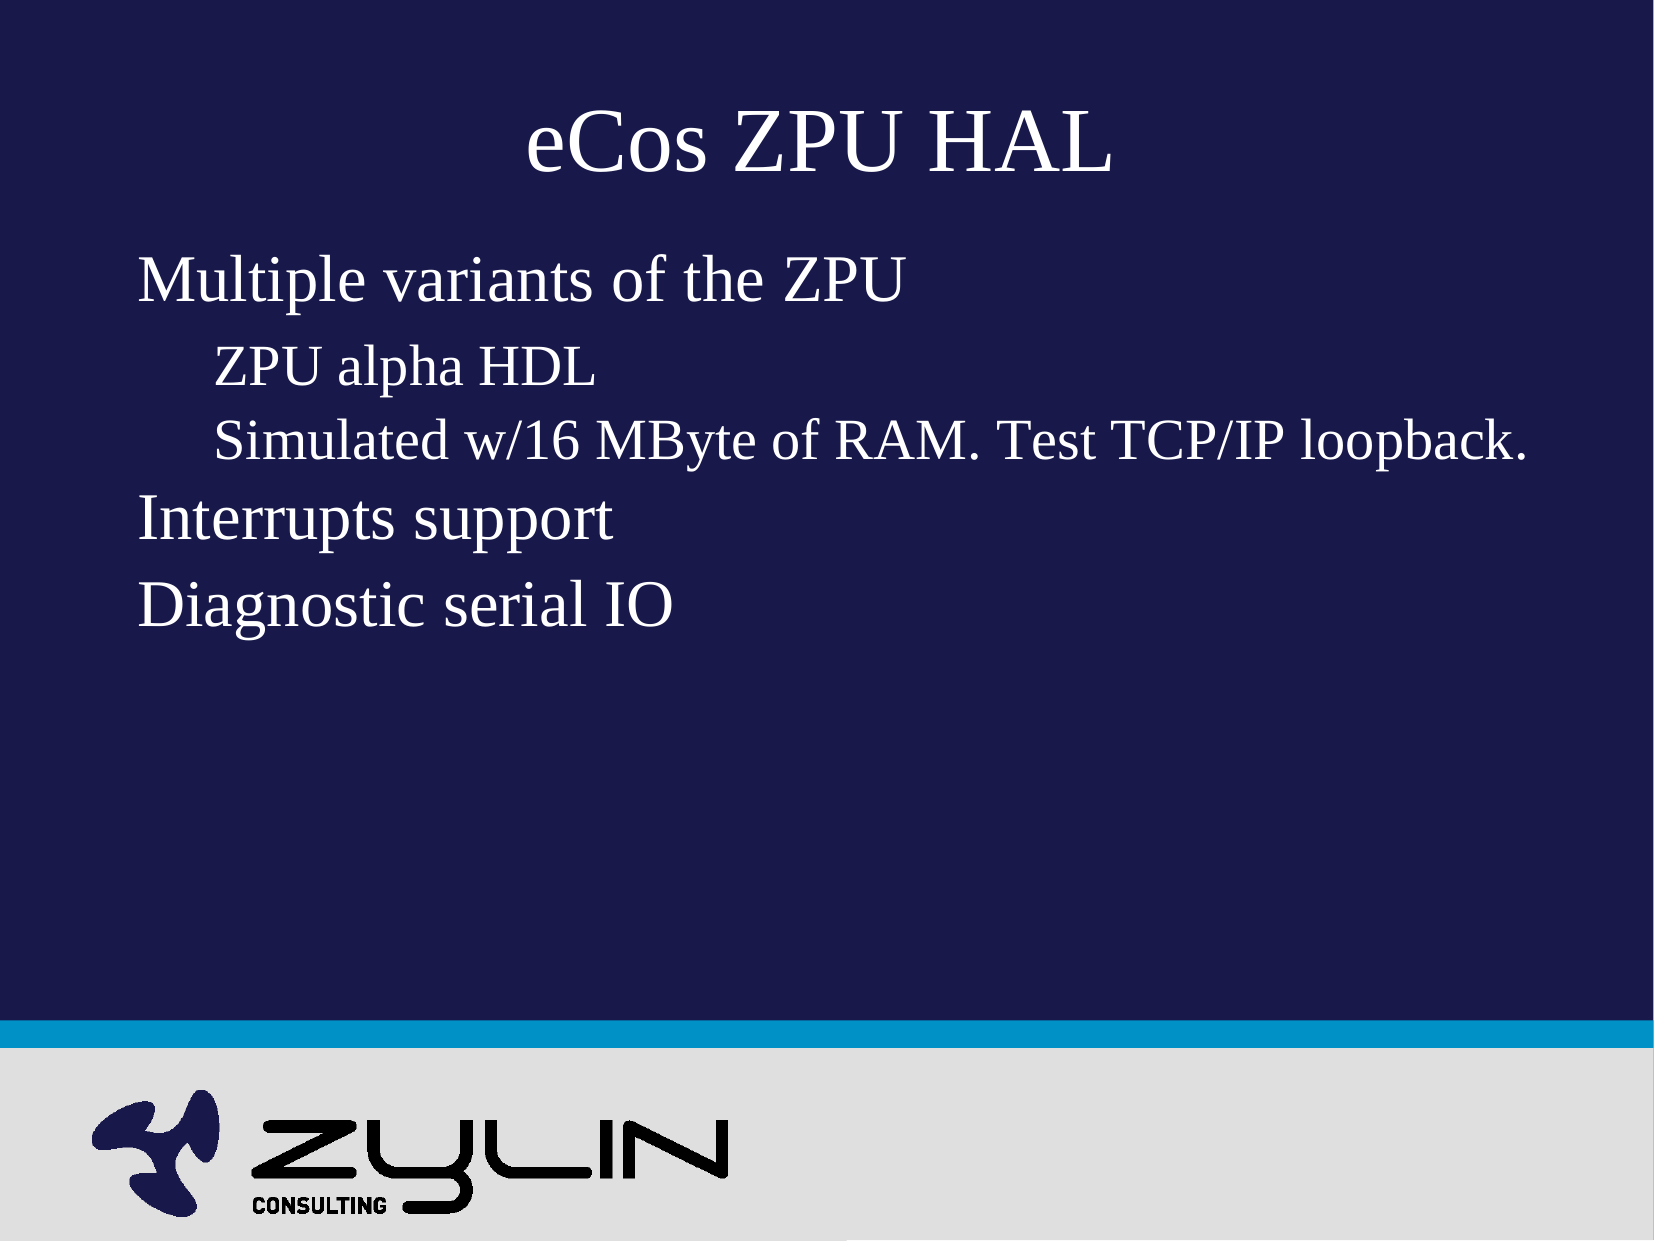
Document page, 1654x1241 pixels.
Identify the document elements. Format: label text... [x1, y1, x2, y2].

list Multiple variants of the ZPU ZPU alpha HDL Simulated w/16 MByte of RAM. Test TCP/IP loopback. Interrupts support Diagnostic serial IO [120, 245, 1533, 1020]
picture [0, 1049, 812, 1241]
title eCos ZPU HAL [117, 79, 1526, 206]
text_box [0, 1020, 1654, 1241]
